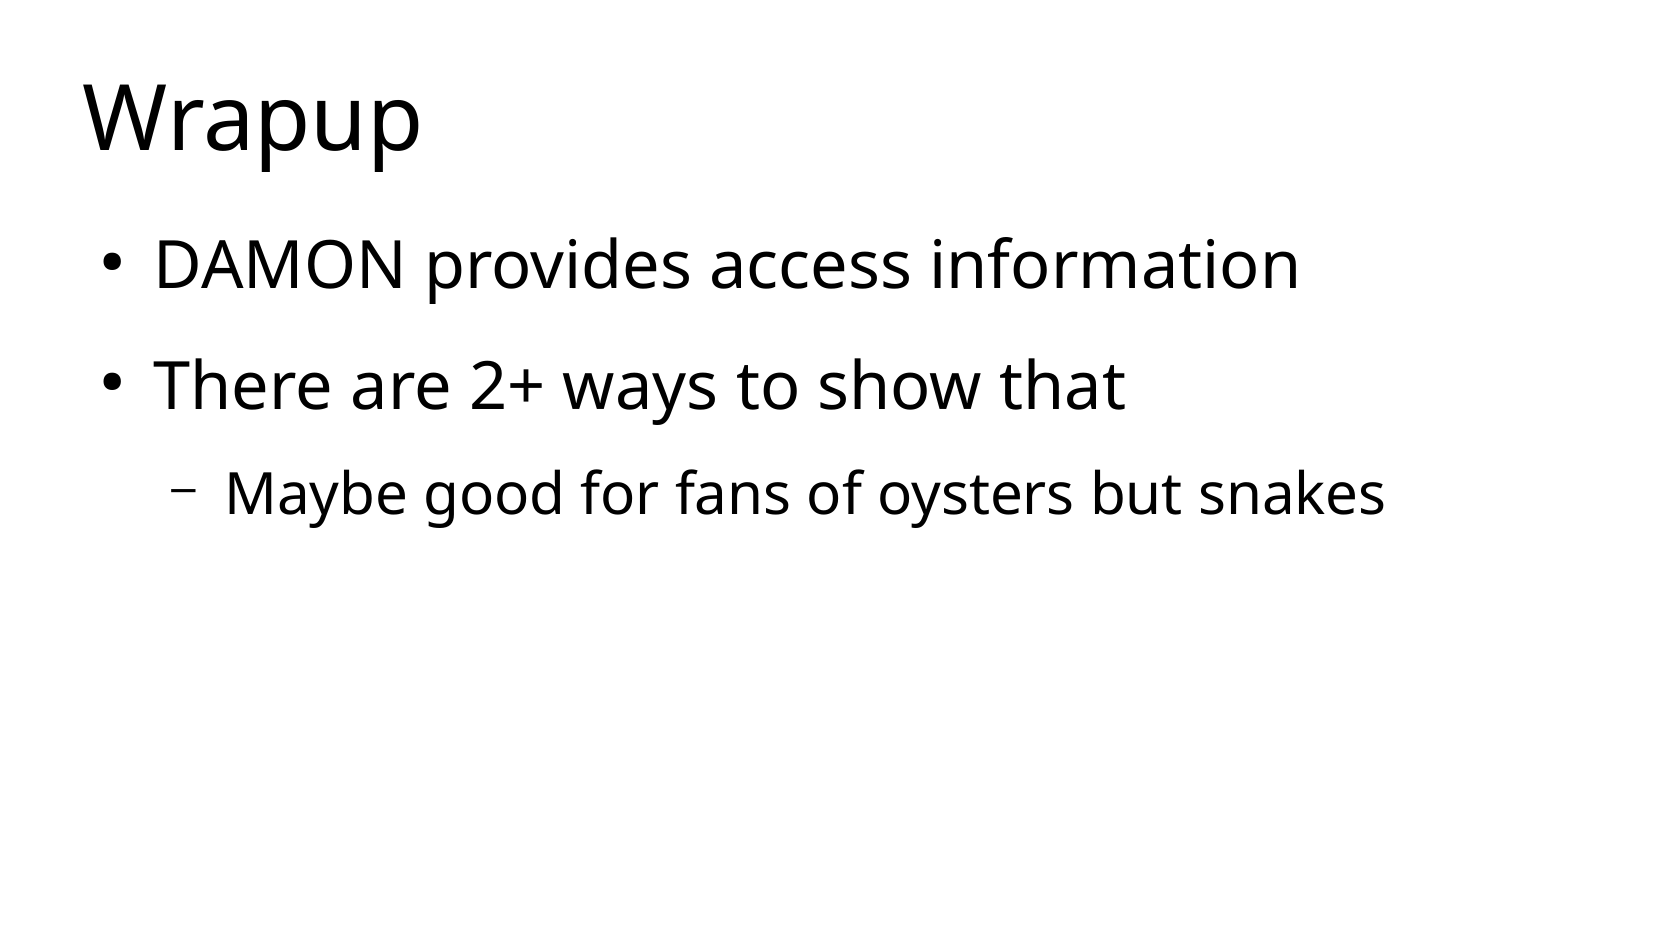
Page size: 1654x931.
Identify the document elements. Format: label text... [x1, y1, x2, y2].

title Wrapup [82, 37, 1571, 193]
list DAMON provides access information There are 2+ ways to show that Maybe good for fans of oysters but snakes [82, 217, 1571, 758]
